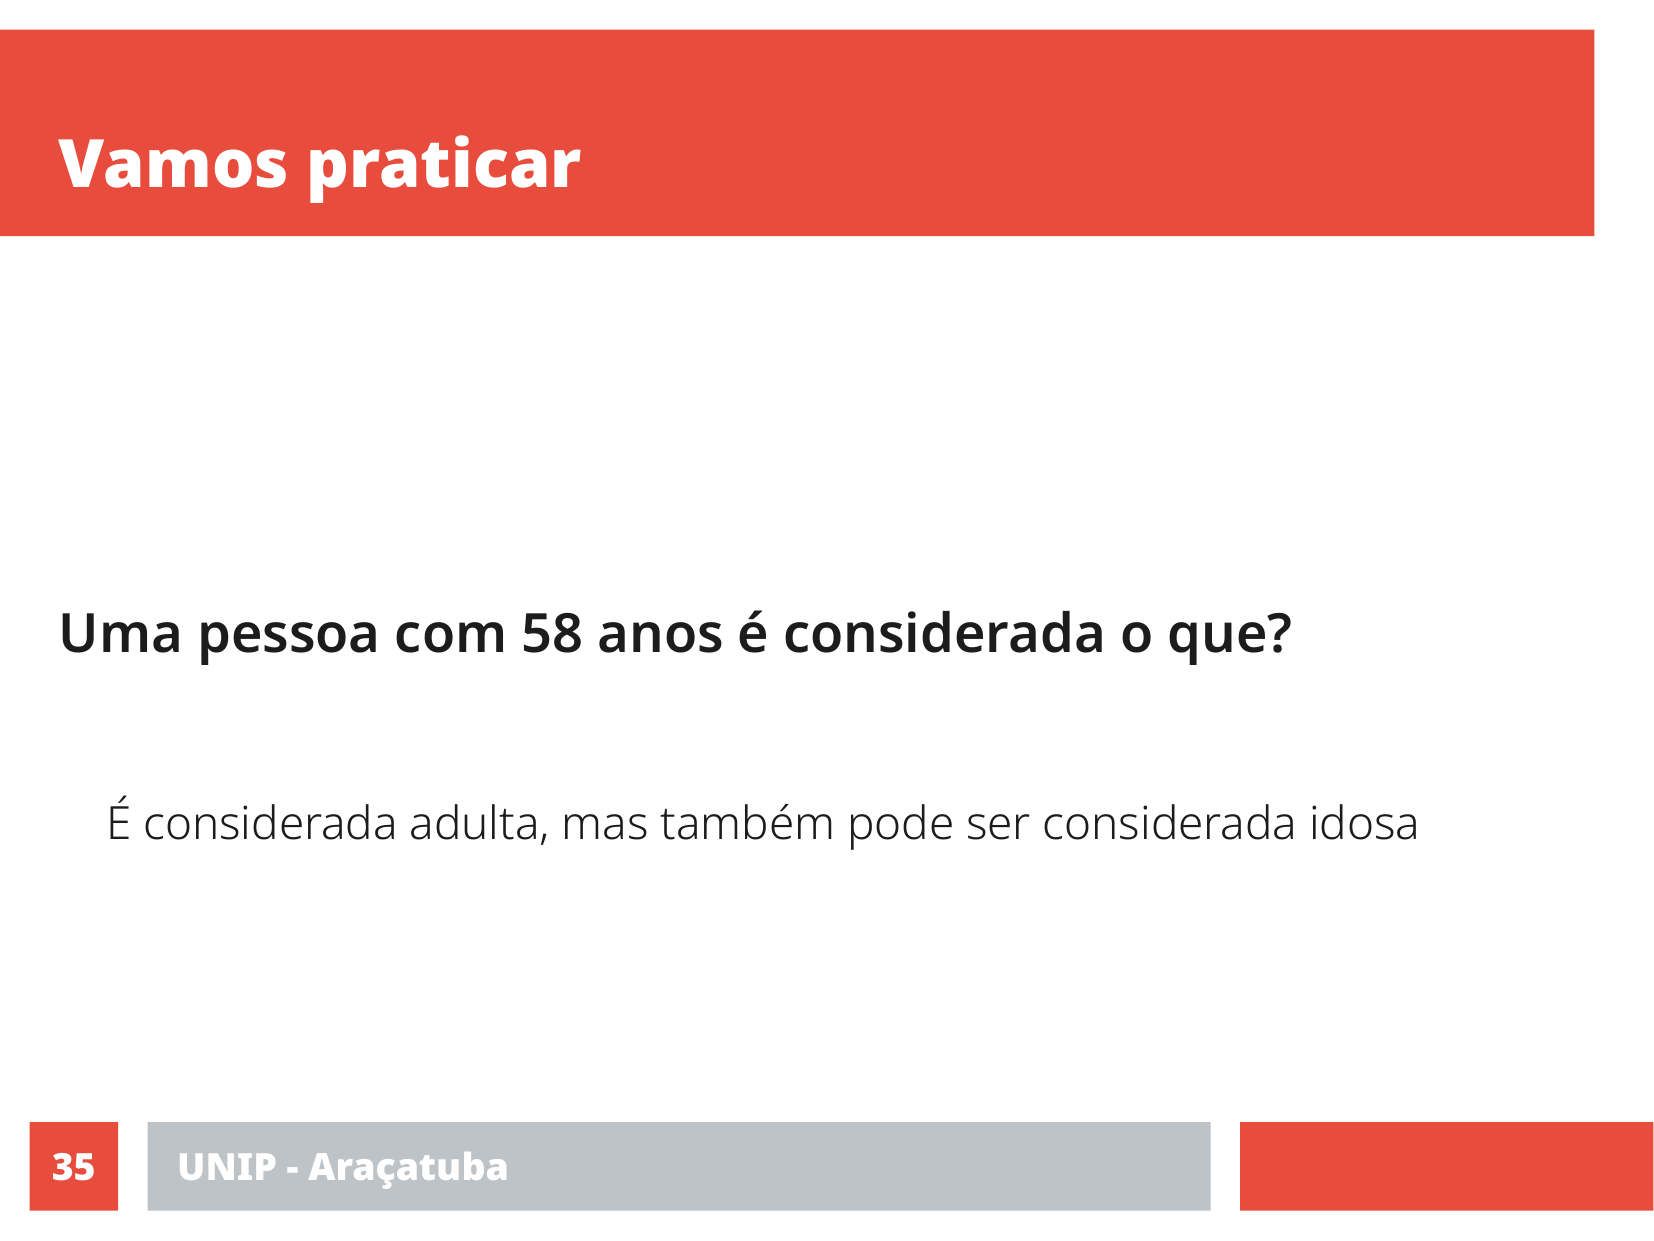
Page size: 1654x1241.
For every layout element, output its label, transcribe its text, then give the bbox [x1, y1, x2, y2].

title Vamos praticar [59, 59, 1595, 207]
list Uma pessoa com 58 anos é considerada o que? É considerada adulta, mas também pode ser considerada idosa [59, 324, 1565, 1093]
